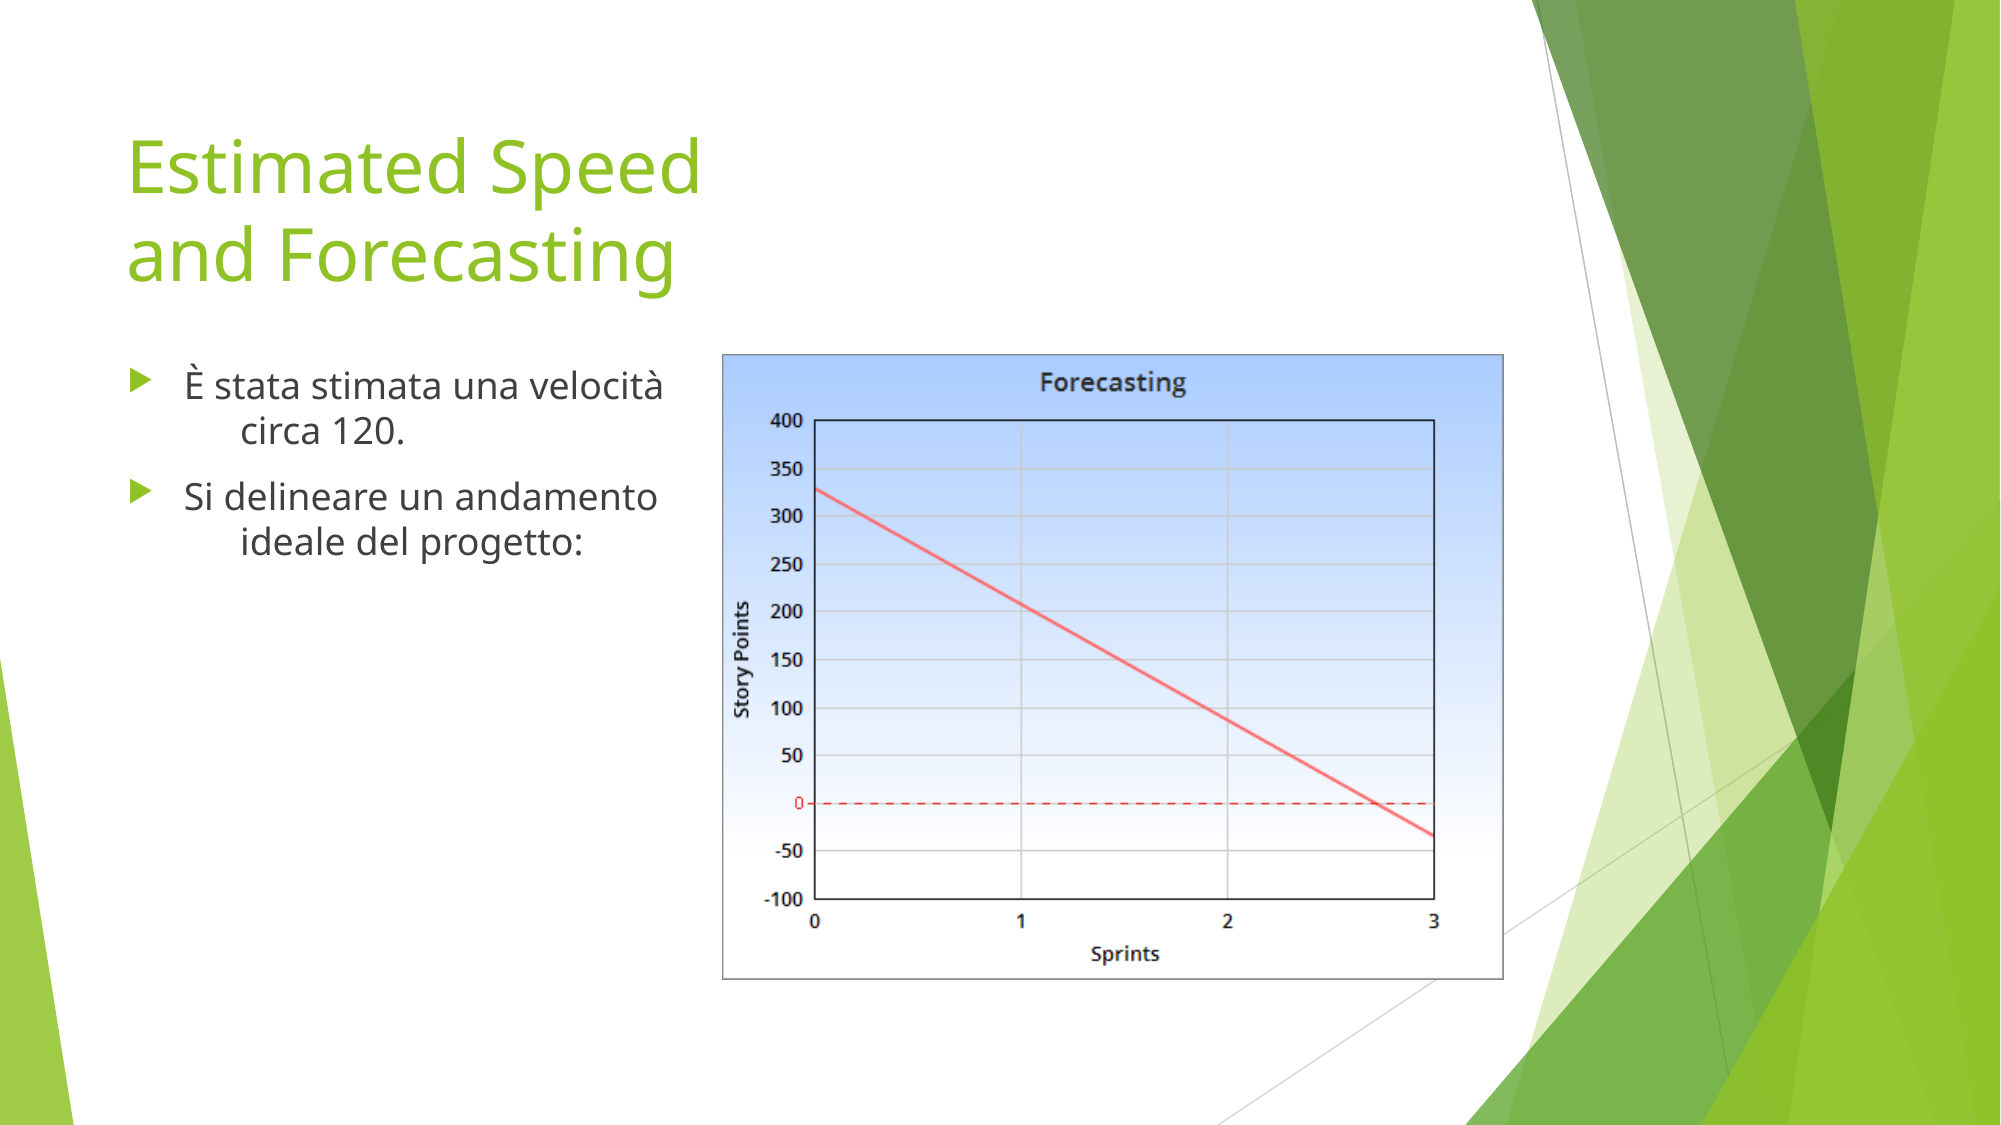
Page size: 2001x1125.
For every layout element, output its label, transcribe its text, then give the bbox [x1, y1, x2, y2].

picture [722, 354, 1504, 980]
title Estimated Speed and Forecasting [111, 99, 723, 317]
list È stata stimata una velocità circa 120. Si delineare un andamento ideale del progetto: [112, 354, 722, 939]
